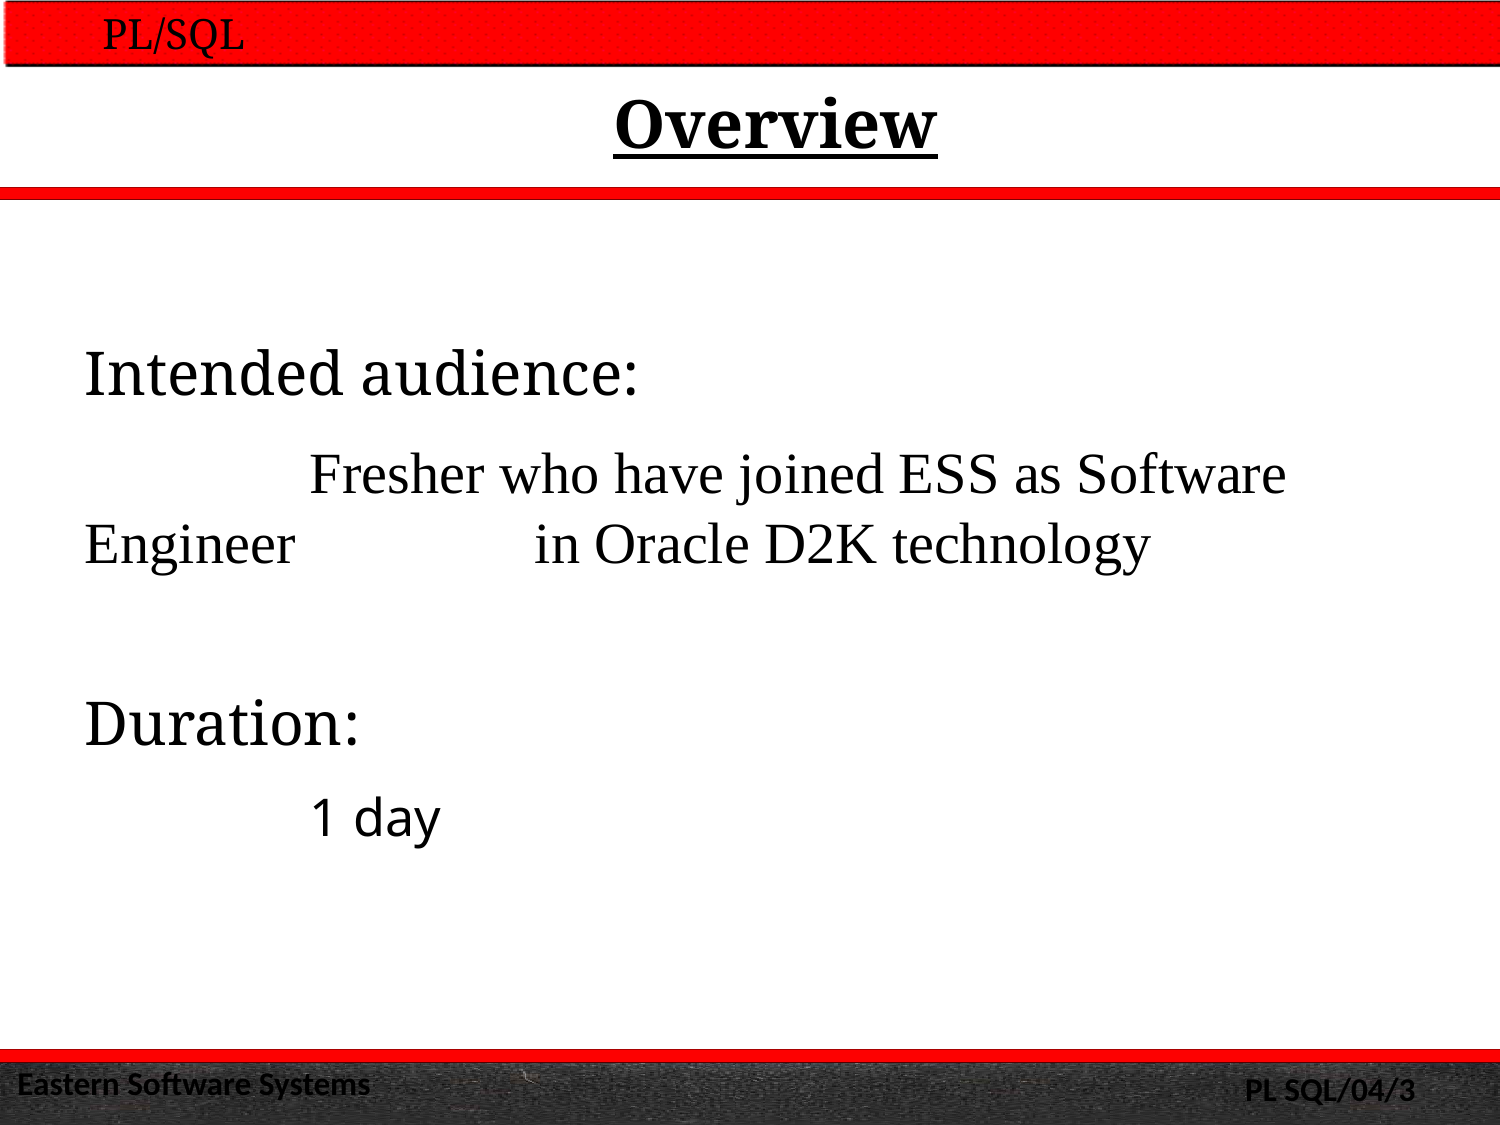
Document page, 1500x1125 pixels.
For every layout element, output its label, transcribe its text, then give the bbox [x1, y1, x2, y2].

text_box Eastern Software Systems [2, 1054, 394, 1110]
picture [0, 187, 1500, 200]
text_box PL/SQL [87, 0, 288, 65]
text_box Overview [0, 74, 1500, 170]
text_box Intended audience: Fresher who have joined ESS as Software Engineer in Oracle D2K technology Duration: 1 day [70, 328, 1475, 855]
text_box PL SQL/04/3 [480, 1060, 1500, 1125]
picture [0, 1049, 1500, 1125]
picture [0, 0, 1500, 69]
